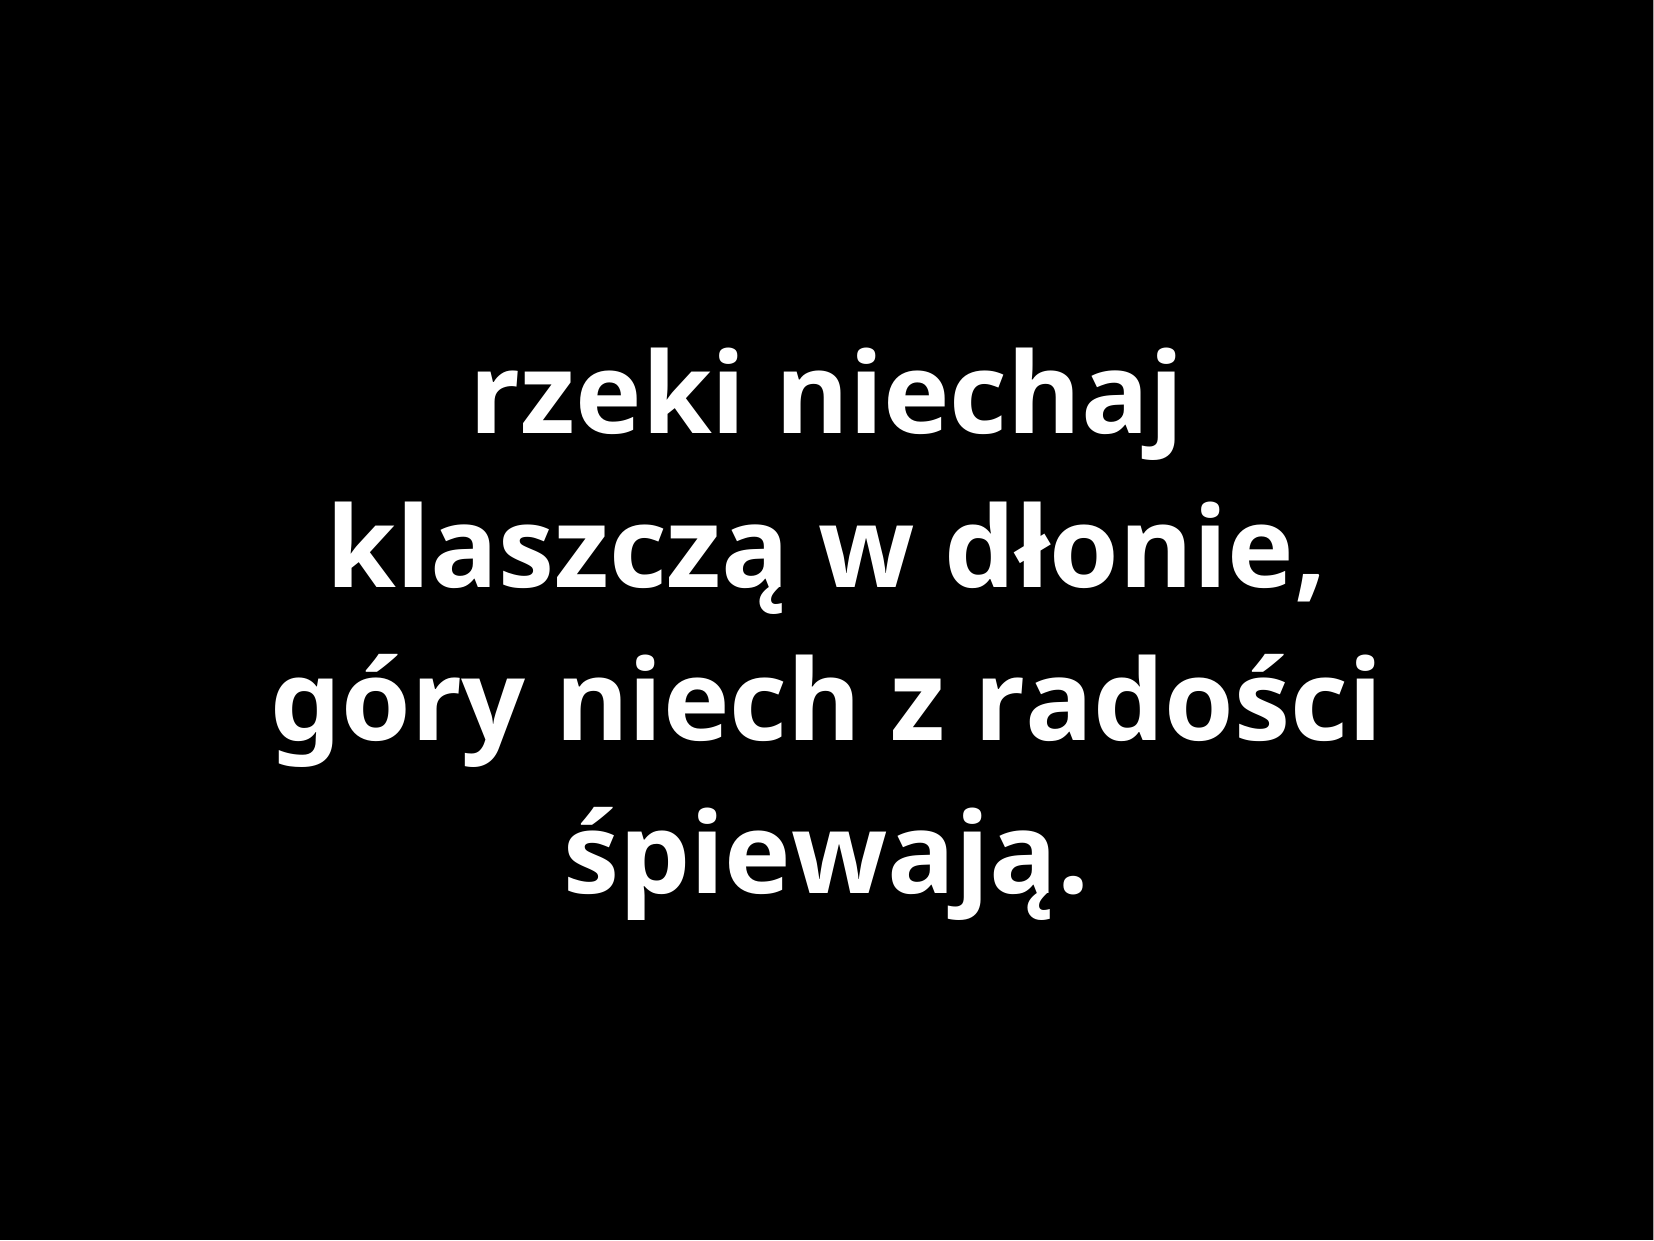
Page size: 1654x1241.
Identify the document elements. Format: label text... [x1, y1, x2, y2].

title rzeki niechaj klaszczą w dłonie, góry niech z radości śpiewają. [0, 0, 1654, 1241]
